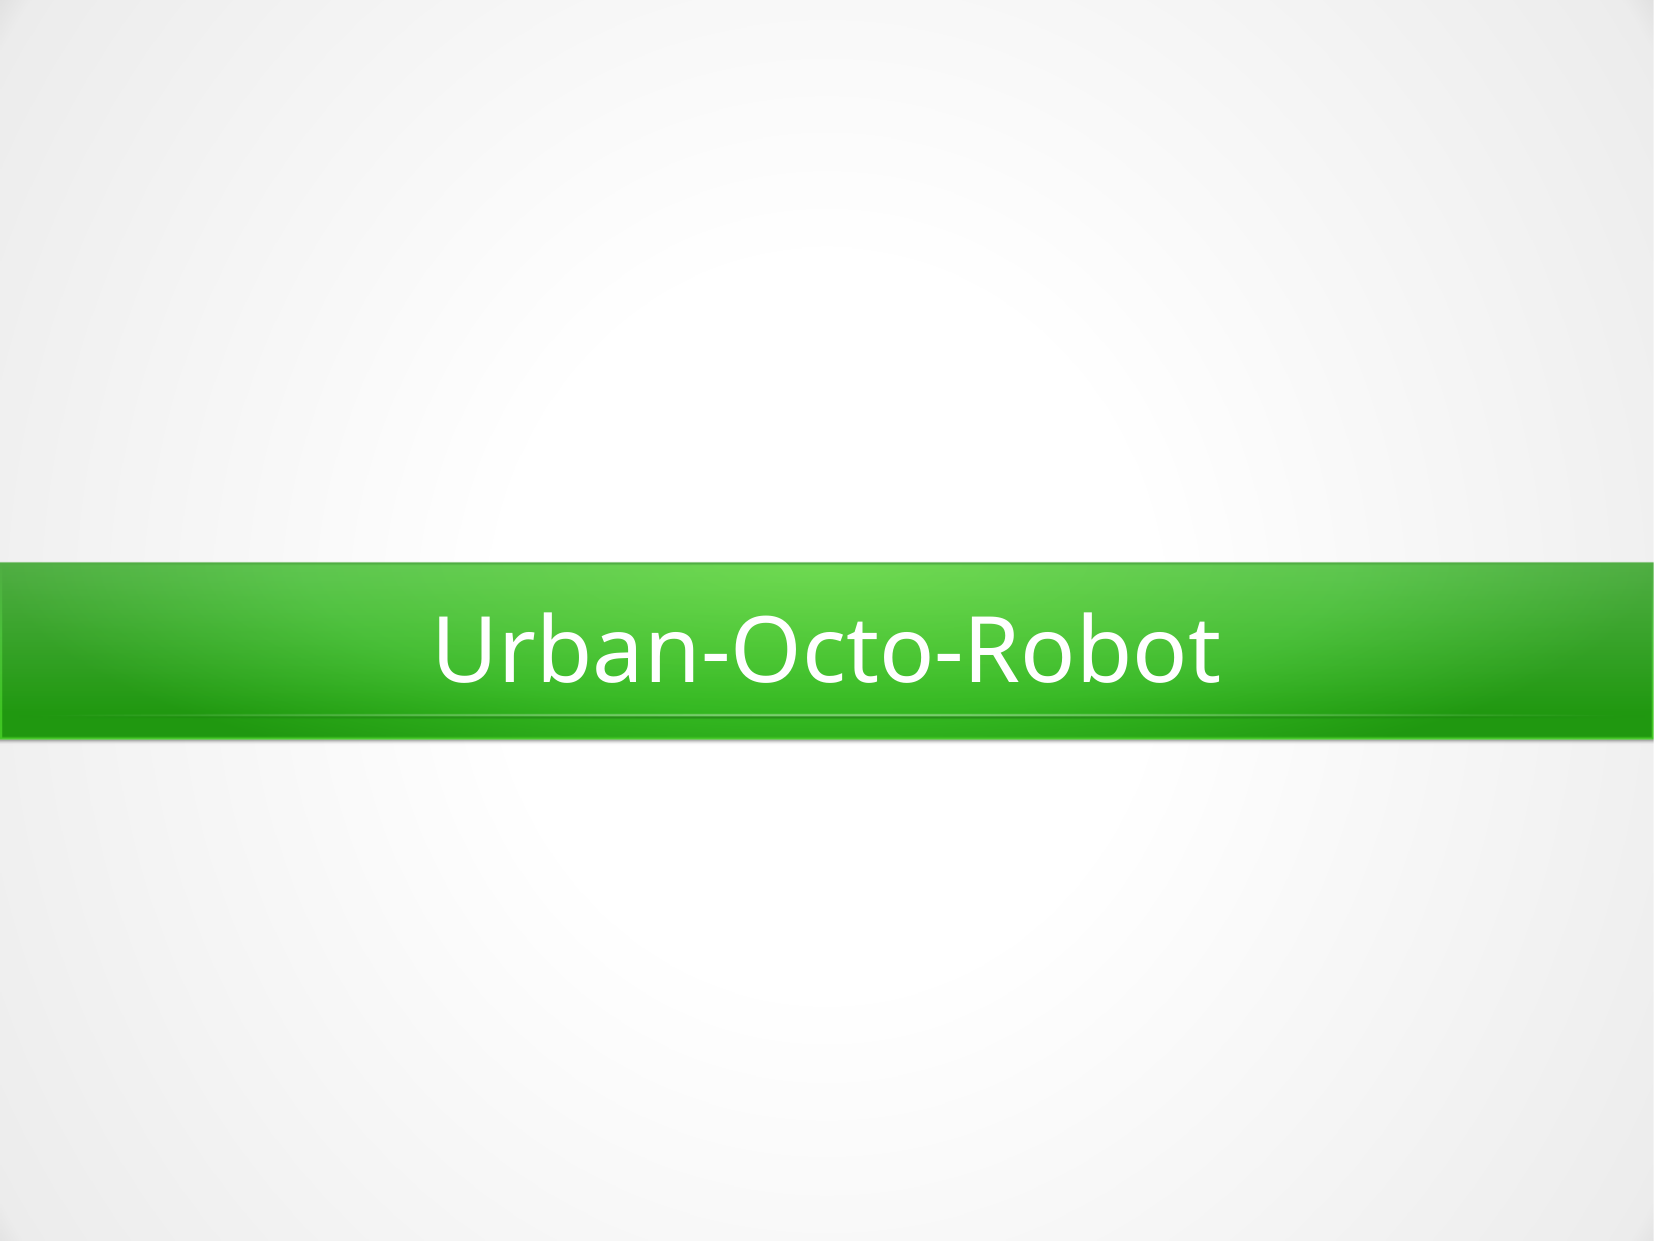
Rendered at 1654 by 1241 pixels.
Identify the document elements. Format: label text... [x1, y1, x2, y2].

title Urban-Octo-Robot [82, 578, 1571, 715]
picture [0, 0, 1654, 1241]
